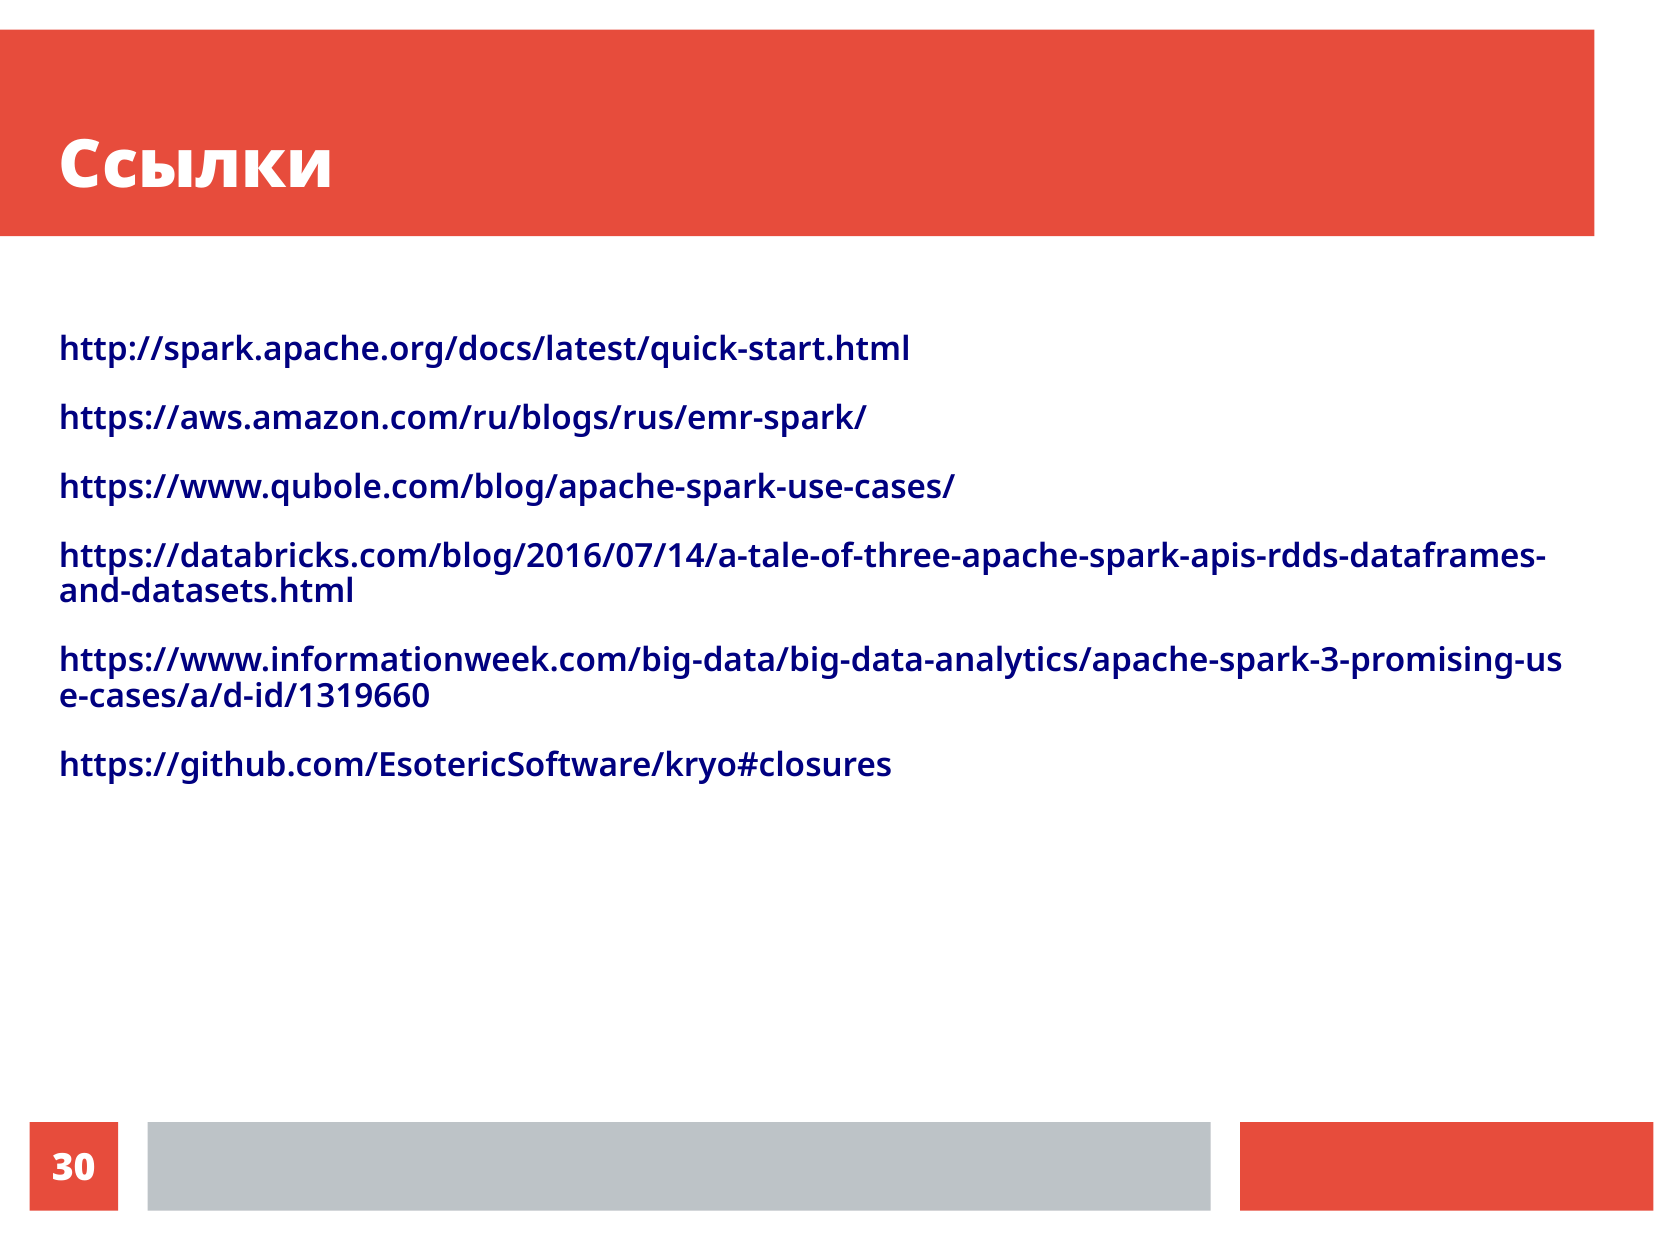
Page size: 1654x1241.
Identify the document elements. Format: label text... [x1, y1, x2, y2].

list http://spark.apache.org/docs/latest/quick-start.html https://aws.amazon.com/ru/blogs/rus/emr-spark/ https://www.qubole.com/blog/apache-spark-use-cases/ https://databricks.com/blog/2016/07/14/a-tale-of-three-apache-spark-apis-rdds-dataframes-and-datasets.html https://www.informationweek.com/big-data/big-data-analytics/apache-spark-3-promising-use-cases/a/d-id/1319660 https://github.com/EsotericSoftware/kryo#closures [59, 324, 1565, 1093]
title Ссылки [59, 59, 1595, 207]
